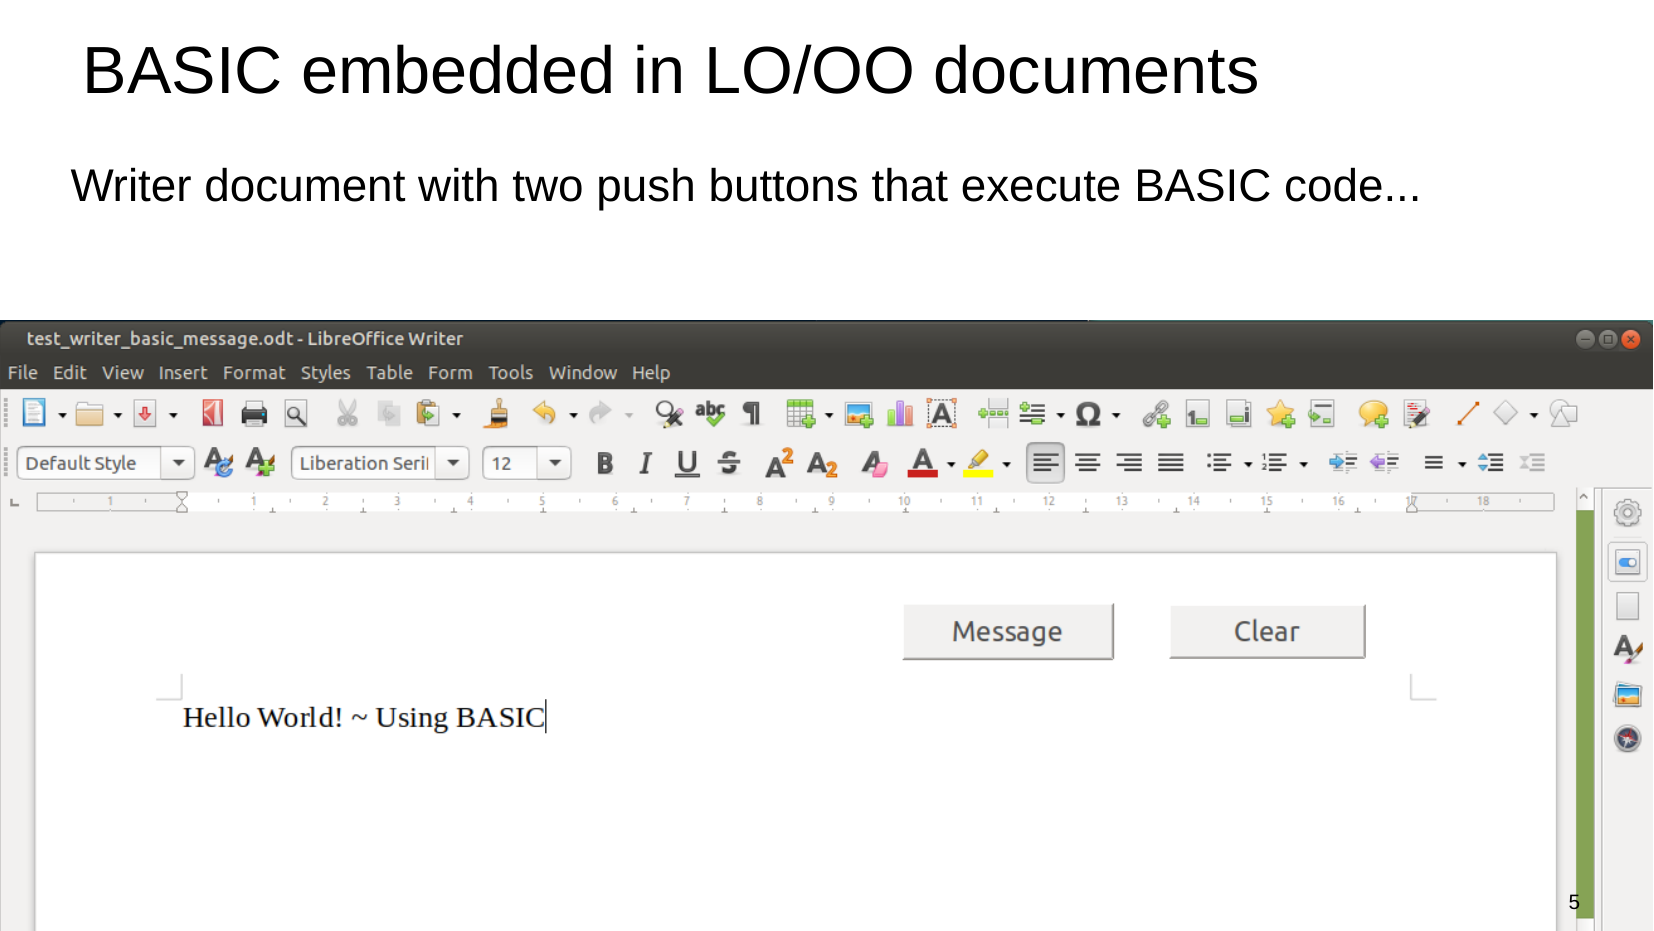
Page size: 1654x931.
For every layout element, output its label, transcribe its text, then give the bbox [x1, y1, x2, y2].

title BASIC embedded in LO/OO documents [82, 32, 1571, 108]
text_box <number> [1553, 883, 1654, 922]
picture [0, 320, 1653, 931]
subtitle Writer document with two push buttons that execute BASIC code... [70, 160, 1559, 278]
